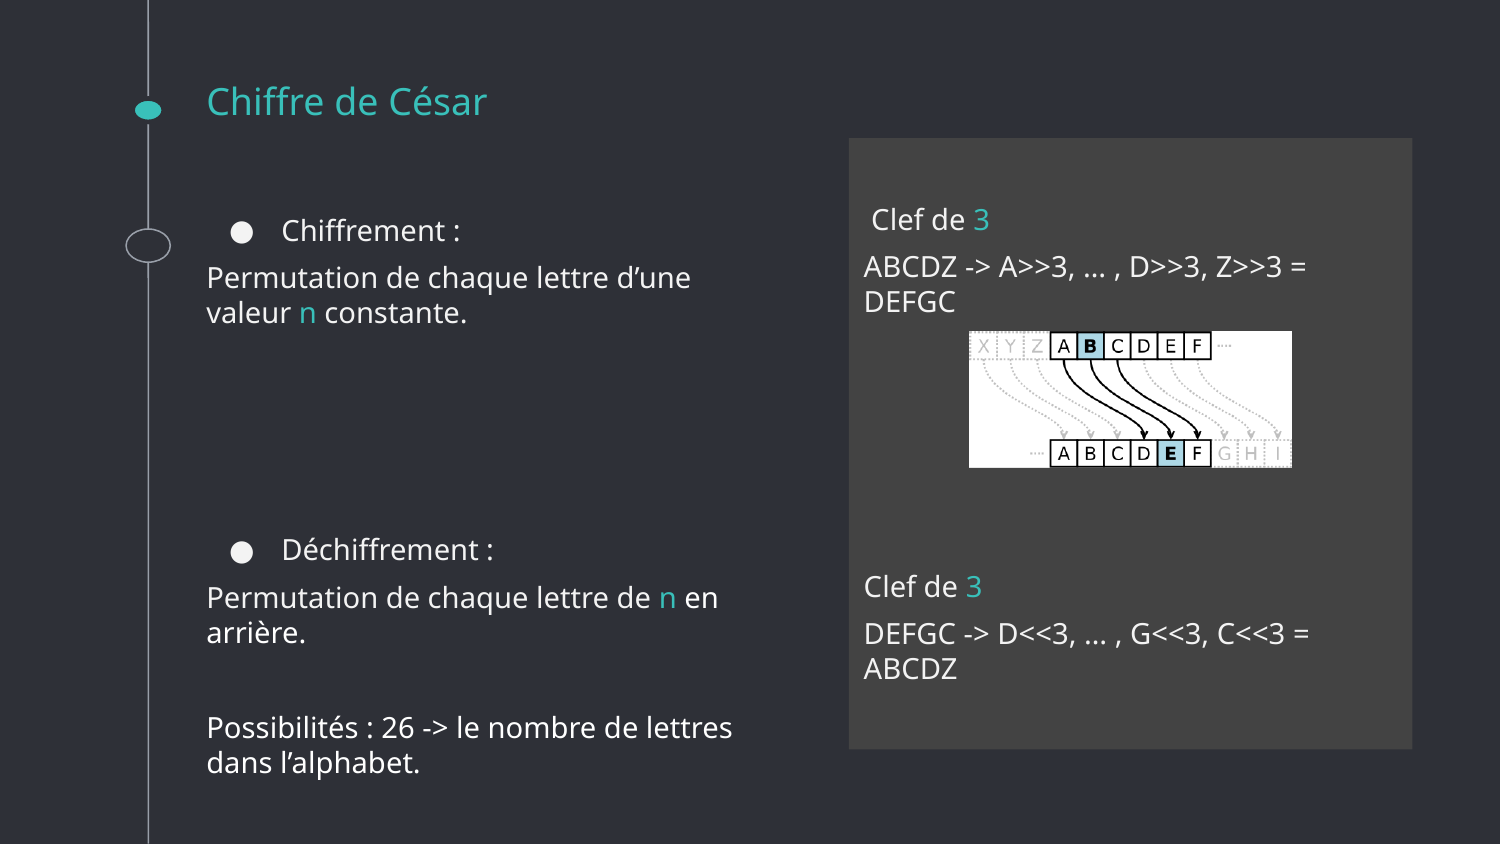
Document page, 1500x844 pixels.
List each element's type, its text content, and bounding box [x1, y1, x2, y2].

list Clef de 3 ABCDZ -> A>>3, … , D>>3, Z>>3 = DEFGC Clef de 3 DEFGC -> D<<3, … , G<<3, C<<3 = ABCDZ [848, 138, 1413, 750]
picture [969, 331, 1292, 468]
list Chiffrement : Permutation de chaque lettre d’une valeur n constante. Déchiffrement : Permutation de chaque lettre de n en arrière. Possibilités : 26 -> le nombre de lettres dans l’alphabet. [191, 196, 755, 808]
title Chiffre de César [191, 81, 1317, 139]
